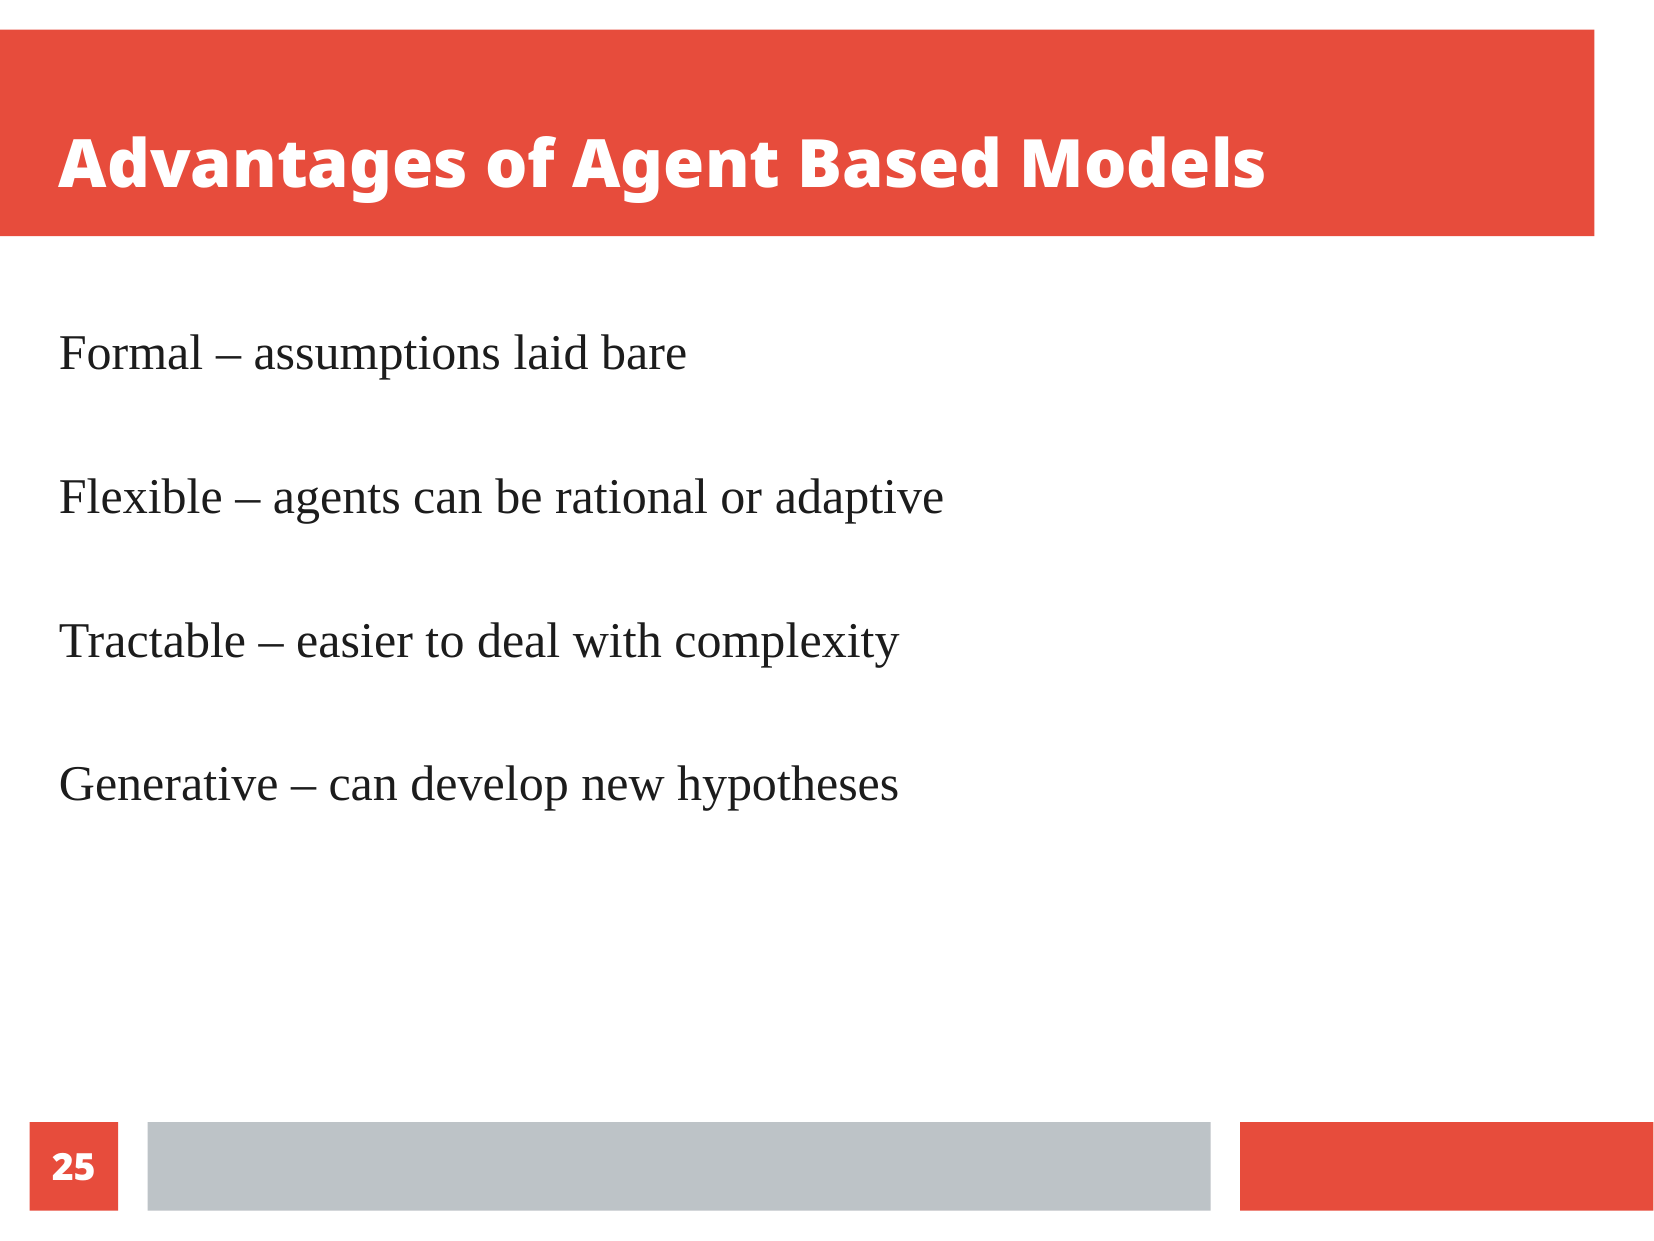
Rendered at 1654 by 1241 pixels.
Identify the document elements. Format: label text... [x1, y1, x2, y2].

list Formal – assumptions laid bare Flexible – agents can be rational or adaptive Tractable – easier to deal with complexity Generative – can develop new hypotheses [59, 324, 1565, 1093]
title Advantages of Agent Based Models [59, 59, 1595, 207]
